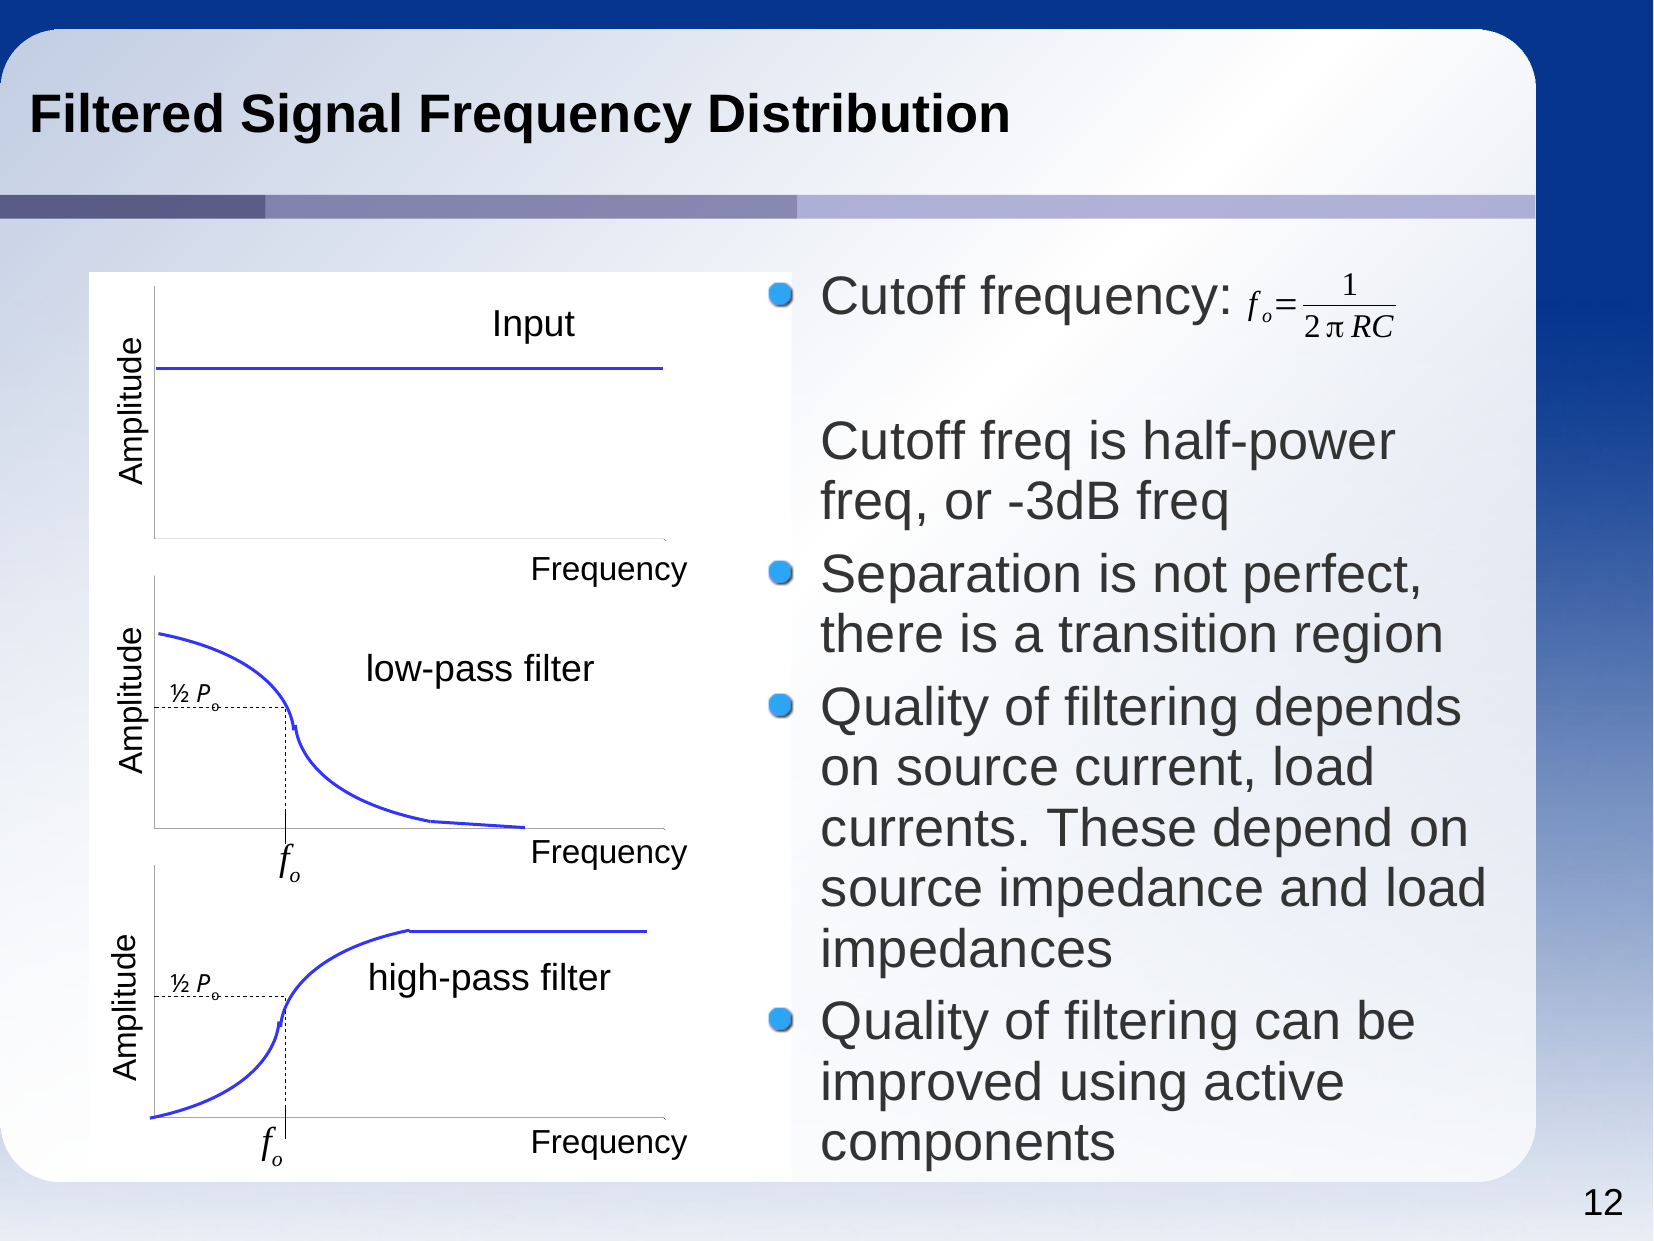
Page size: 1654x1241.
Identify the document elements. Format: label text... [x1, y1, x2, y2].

picture [0, 0, 1654, 1241]
chart [1240, 265, 1404, 345]
title Filtered Signal Frequency Distribution [29, 49, 1506, 178]
chart [88, 271, 792, 1182]
list Cutoff frequency: Cutoff freq is half-power freq, or -3dB freq Separation is not perfect, there is a transition region Quality of filtering depends on source current, load currents. These depend on source impedance and load impedances Quality of filtering can be improved using active components [679, 265, 1507, 1173]
